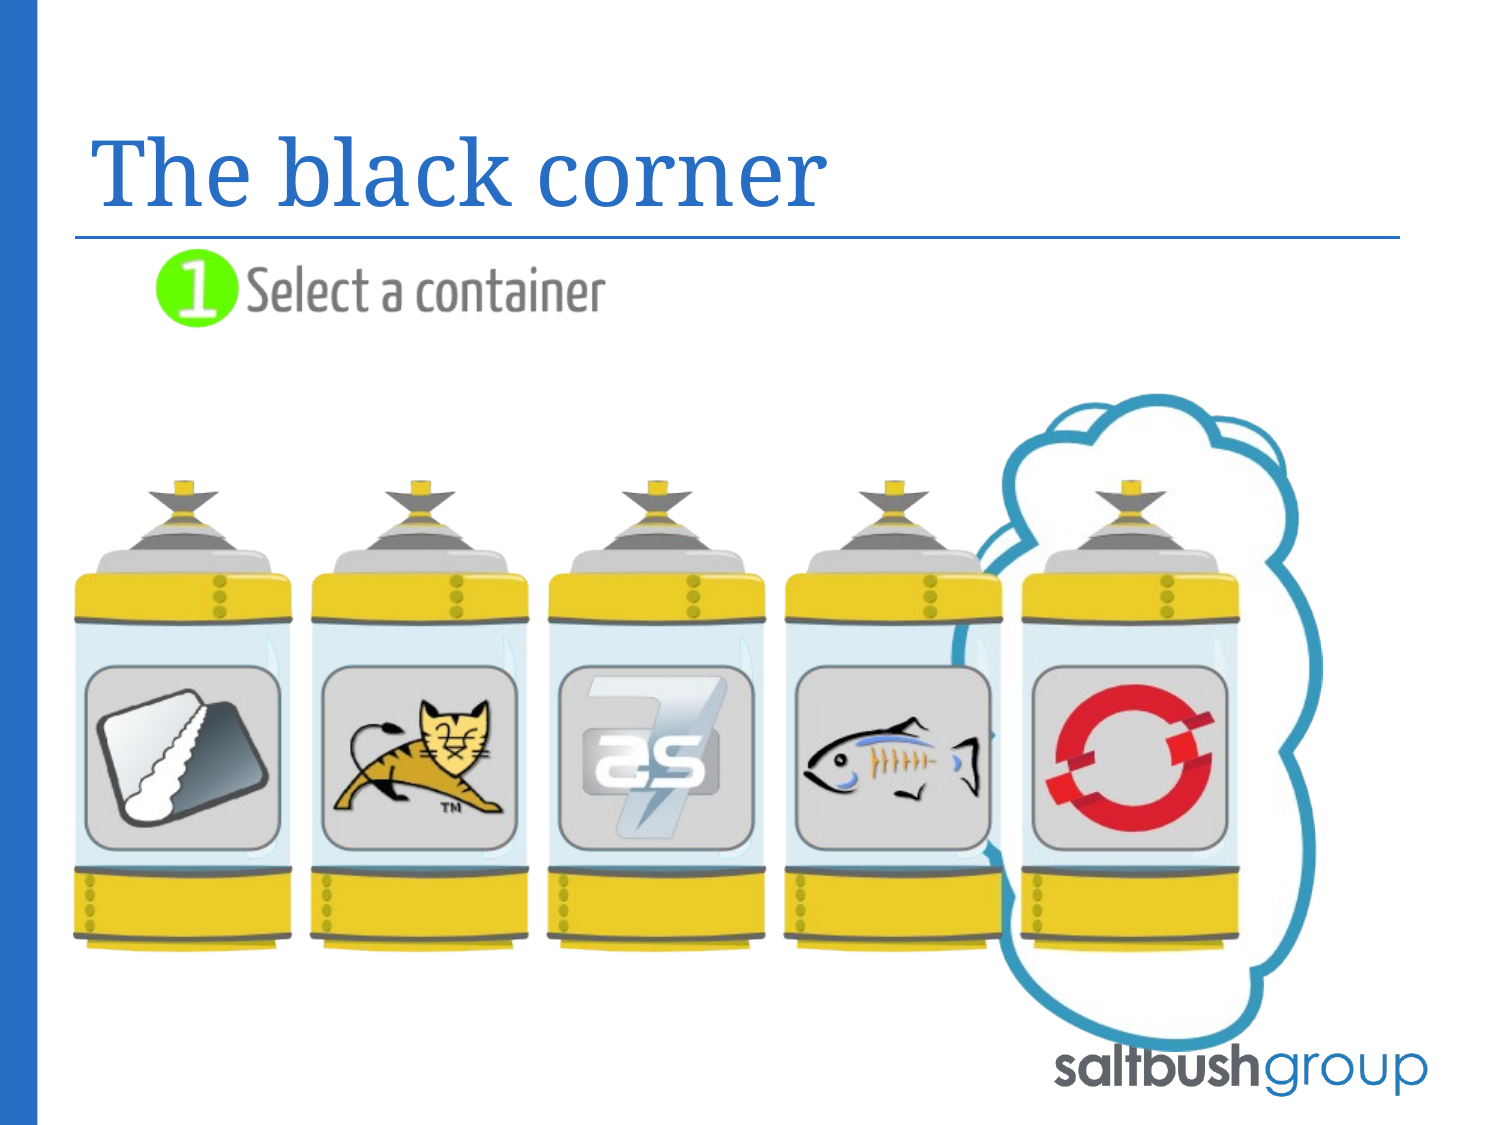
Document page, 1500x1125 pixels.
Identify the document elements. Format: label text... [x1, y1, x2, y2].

picture [73, 249, 1430, 1102]
title The black corner [75, 45, 1430, 233]
